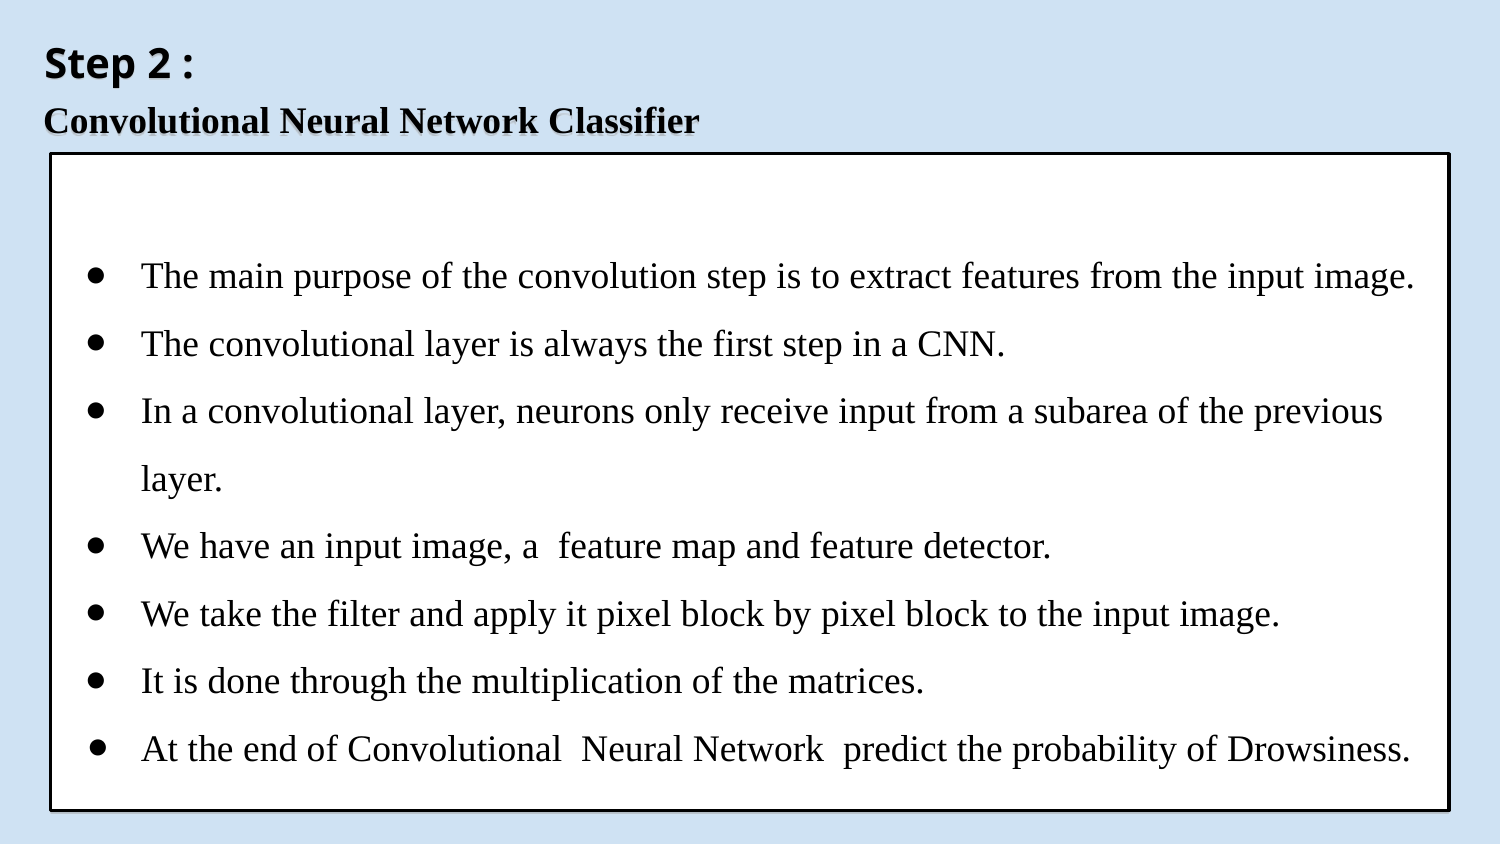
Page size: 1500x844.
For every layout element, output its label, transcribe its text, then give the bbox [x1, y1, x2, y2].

text_box Convolutional Neural Network Classifier [18, 81, 985, 166]
text_box The main purpose of the convolution step is to extract features from the input image. The convolutional layer is always the first step in a CNN. In a convolutional layer, neurons only receive input from a subarea of the previous layer. We have an input image, a feature map and feature detector. We take the filter and apply it pixel block by pixel block to the input image. It is done through the multiplication of the matrices. At the end of Convolutional Neural Network predict the probability of Drowsiness. [50, 153, 1450, 811]
text_box Step 2 : [29, 22, 411, 81]
